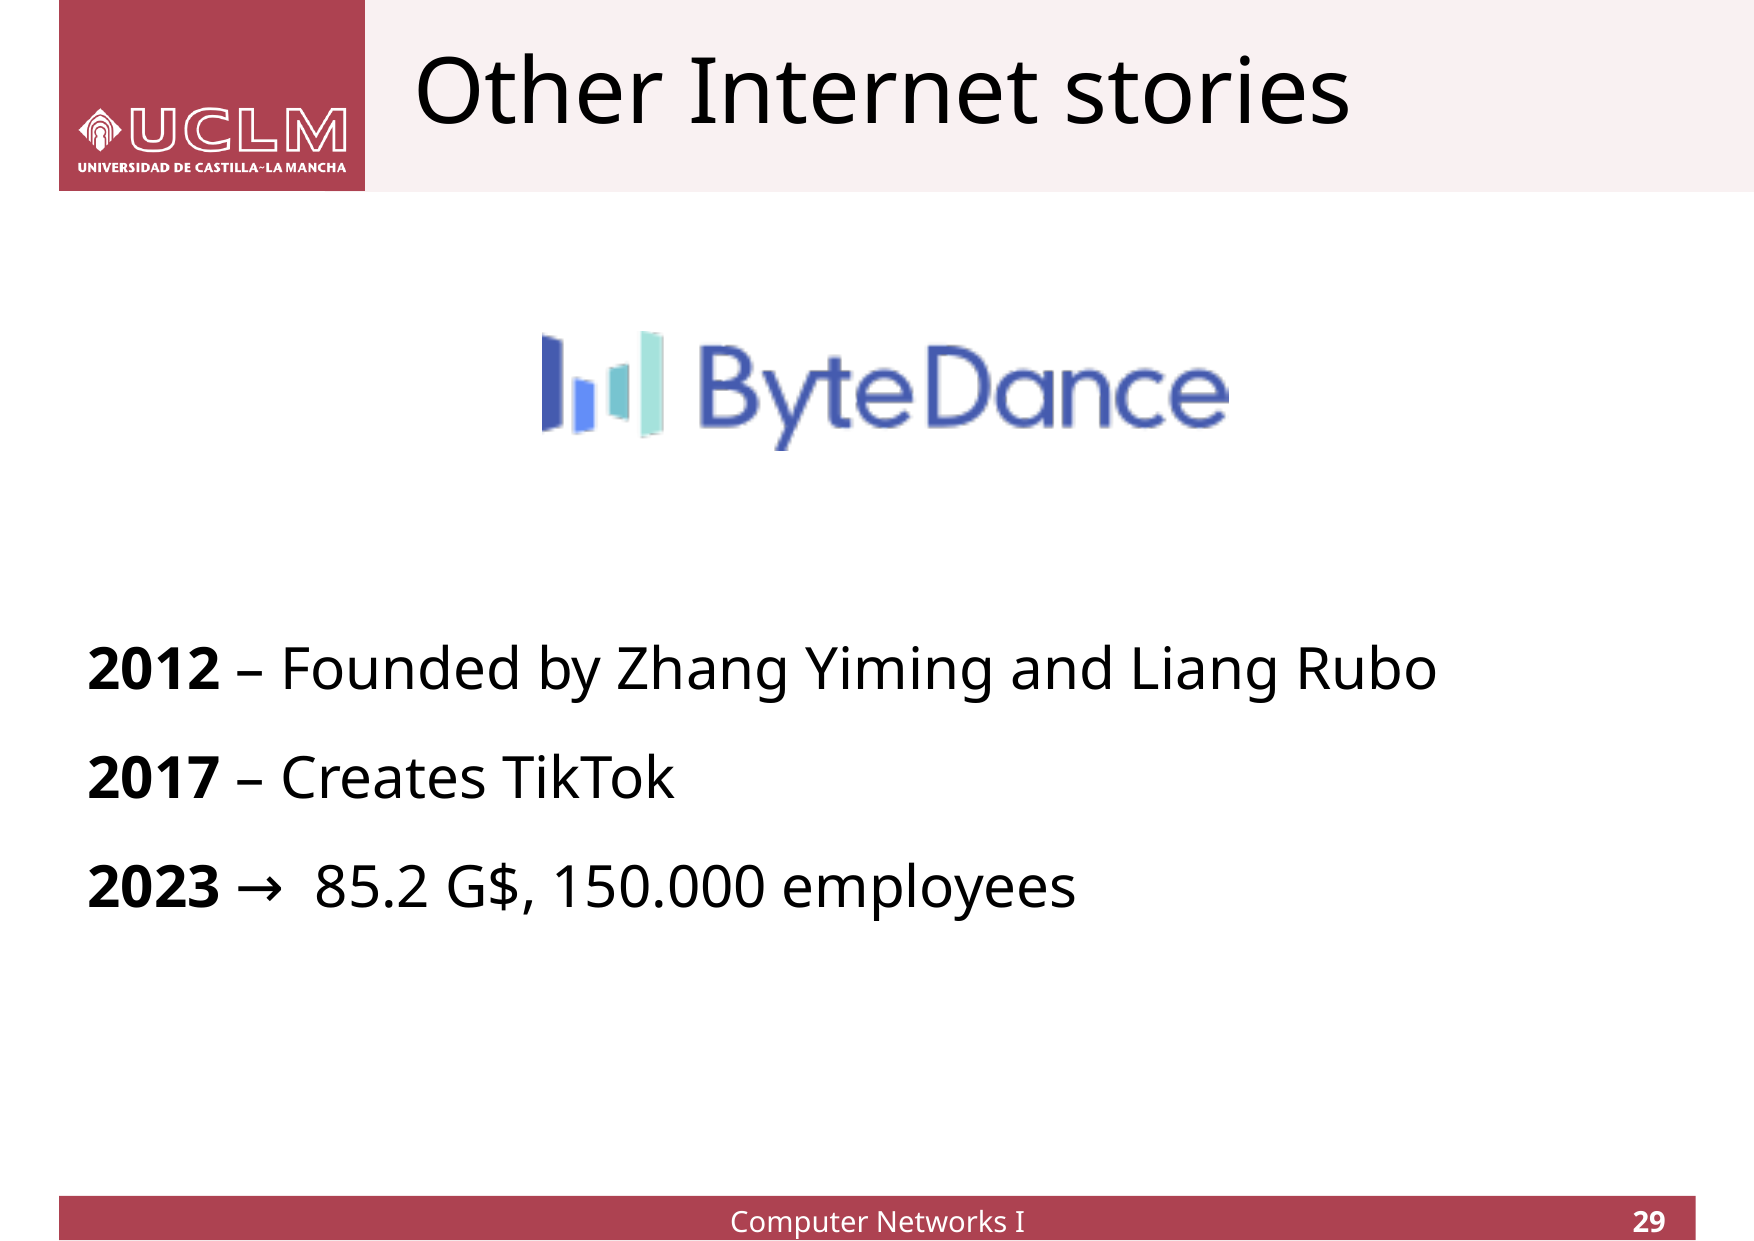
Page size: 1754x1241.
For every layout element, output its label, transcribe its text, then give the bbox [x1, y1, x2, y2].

title Other Internet stories [413, 0, 1667, 198]
picture [542, 331, 1229, 451]
picture [59, 0, 365, 191]
list 2012 – Founded by Zhang Yiming and Liang Rubo 2017 – Creates TikTok 2023 → 85.2 G$, 150.000 employees [87, 627, 1667, 1074]
